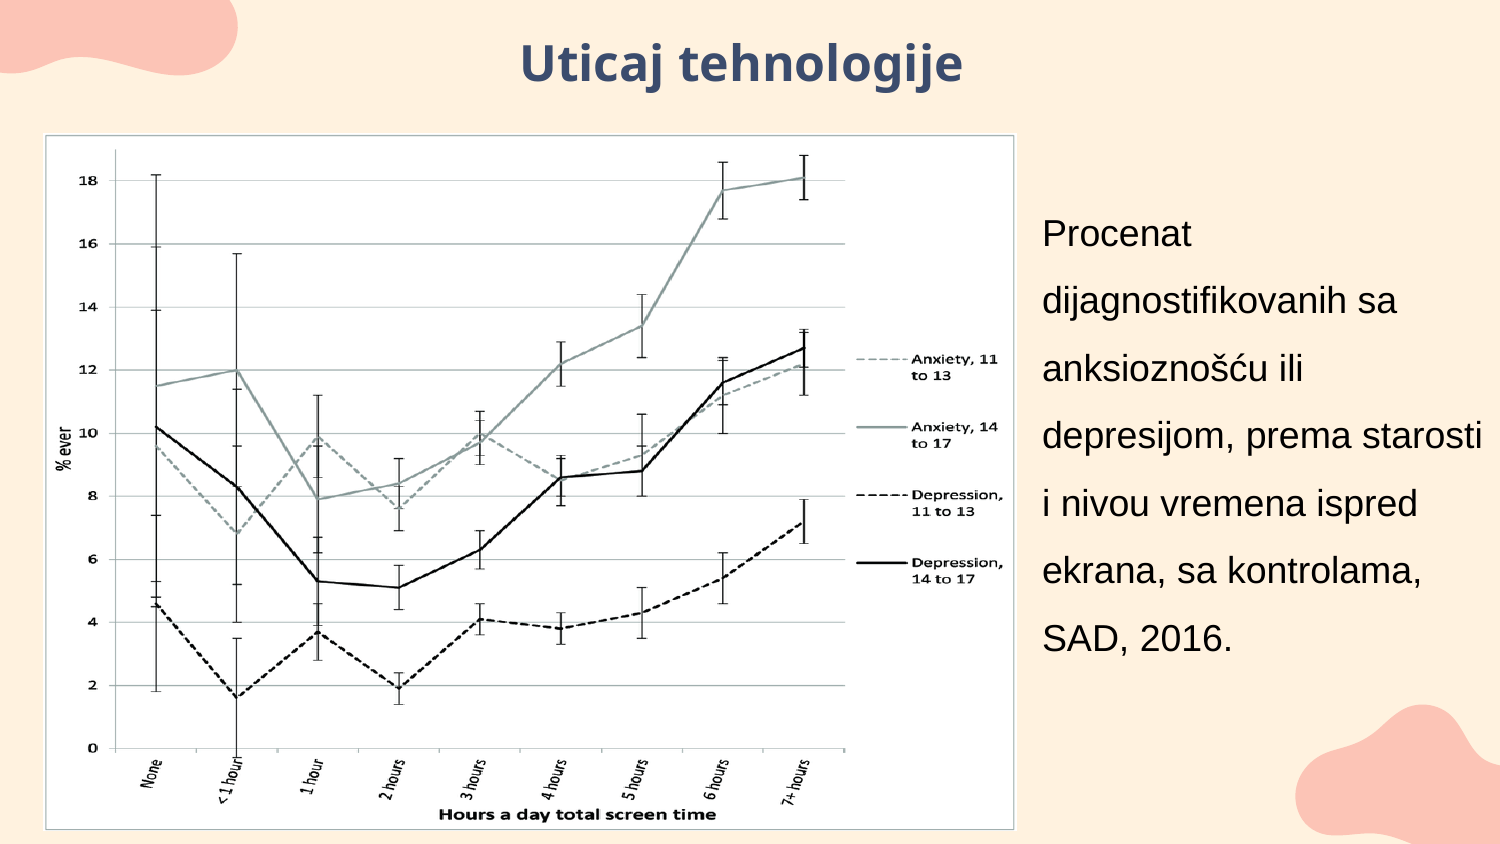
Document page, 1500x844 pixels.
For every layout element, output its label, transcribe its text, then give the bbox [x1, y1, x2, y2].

title Uticaj tehnologije [108, 35, 1375, 89]
picture [43, 133, 1017, 831]
text_box Procenat dijagnostifikovanih sa anksioznošću ili depresijom, prema starosti i nivou vremena ispred ekrana, sa kontrolama, SAD, 2016. [1027, 171, 1500, 674]
